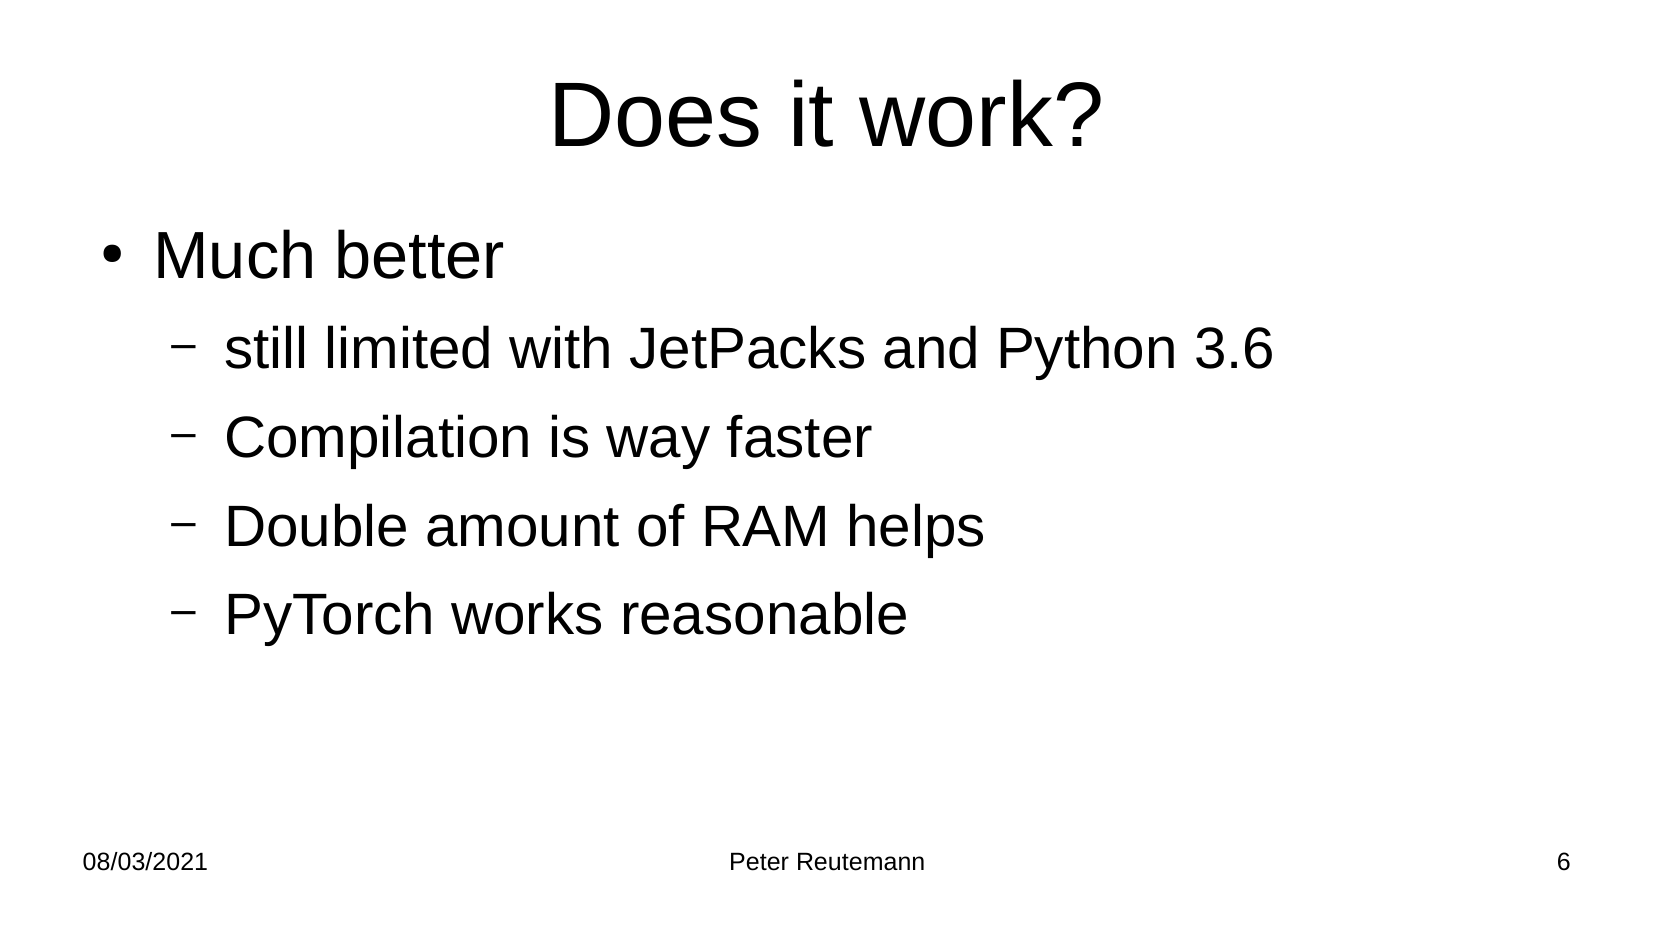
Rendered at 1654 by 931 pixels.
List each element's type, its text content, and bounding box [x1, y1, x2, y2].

list Much better still limited with JetPacks and Python 3.6 Compilation is way faster Double amount of RAM helps PyTorch works reasonable [82, 217, 1571, 758]
title Does it work? [82, 37, 1571, 193]
